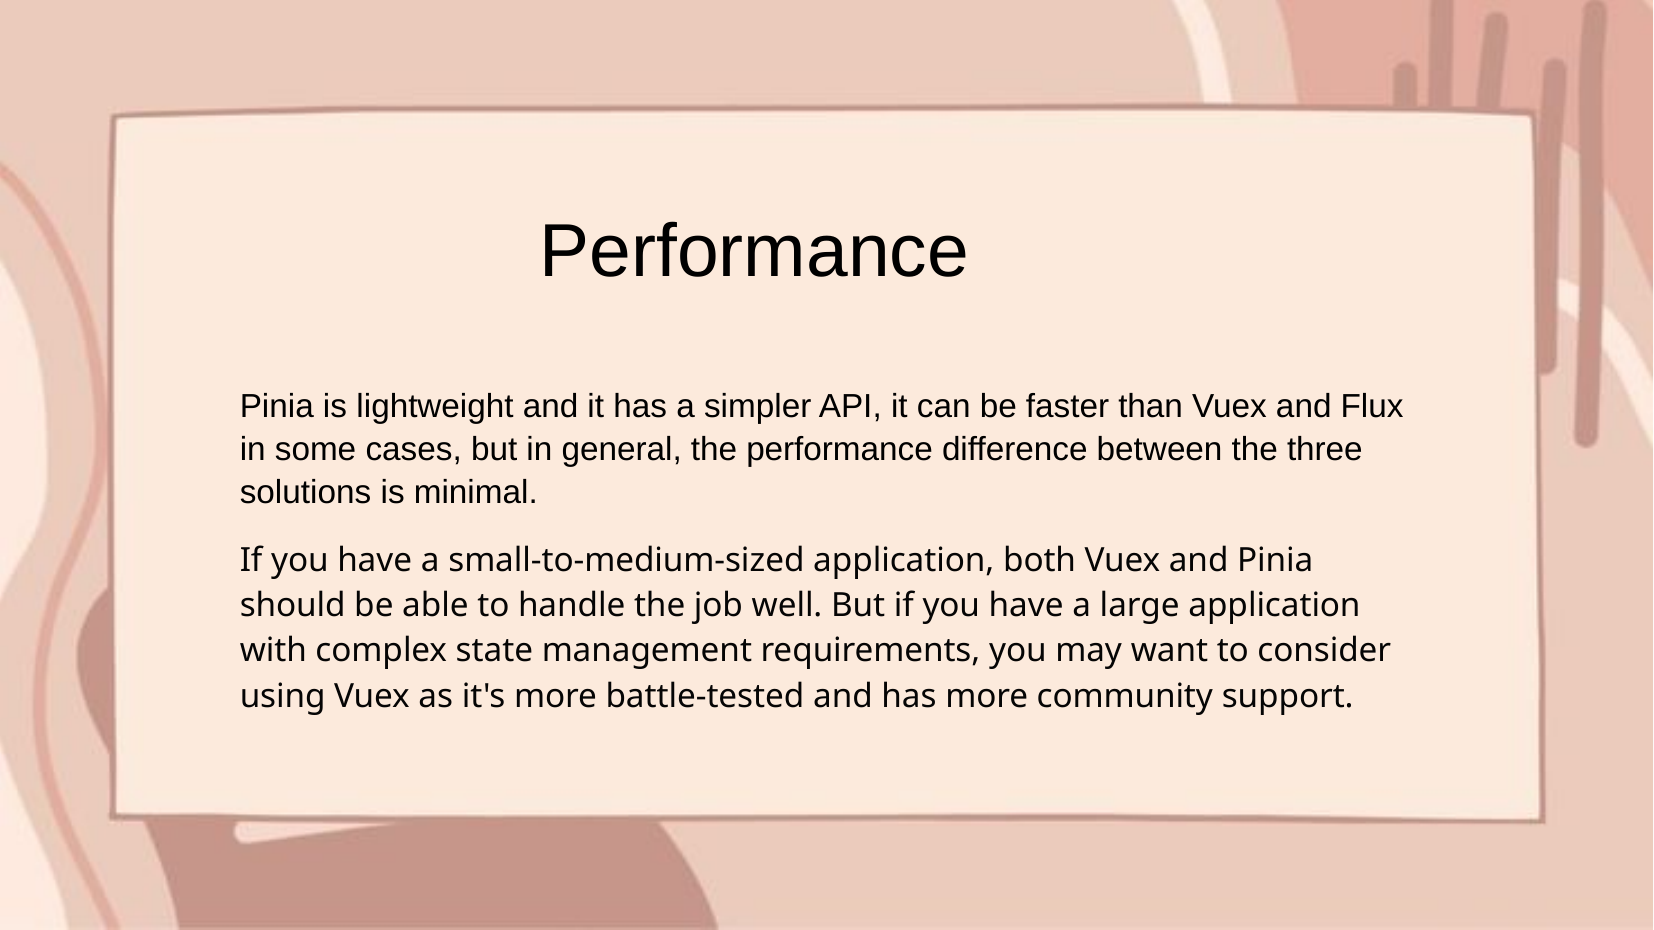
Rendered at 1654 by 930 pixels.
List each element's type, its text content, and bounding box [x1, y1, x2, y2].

picture [0, 0, 1654, 930]
text_box Pinia is lightweight and it has a simpler API, it can be faster than Vuex and Flux in some cases, but in general, the performance difference between the three solutions is minimal. If you have a small-to-medium-sized application, both Vuex and Pinia should be able to handle the job well. But if you have a large application with complex state management requirements, you may want to consider using Vuex as it's more battle-tested and has more community support. [225, 375, 1426, 721]
text_box Performance [525, 201, 1051, 301]
